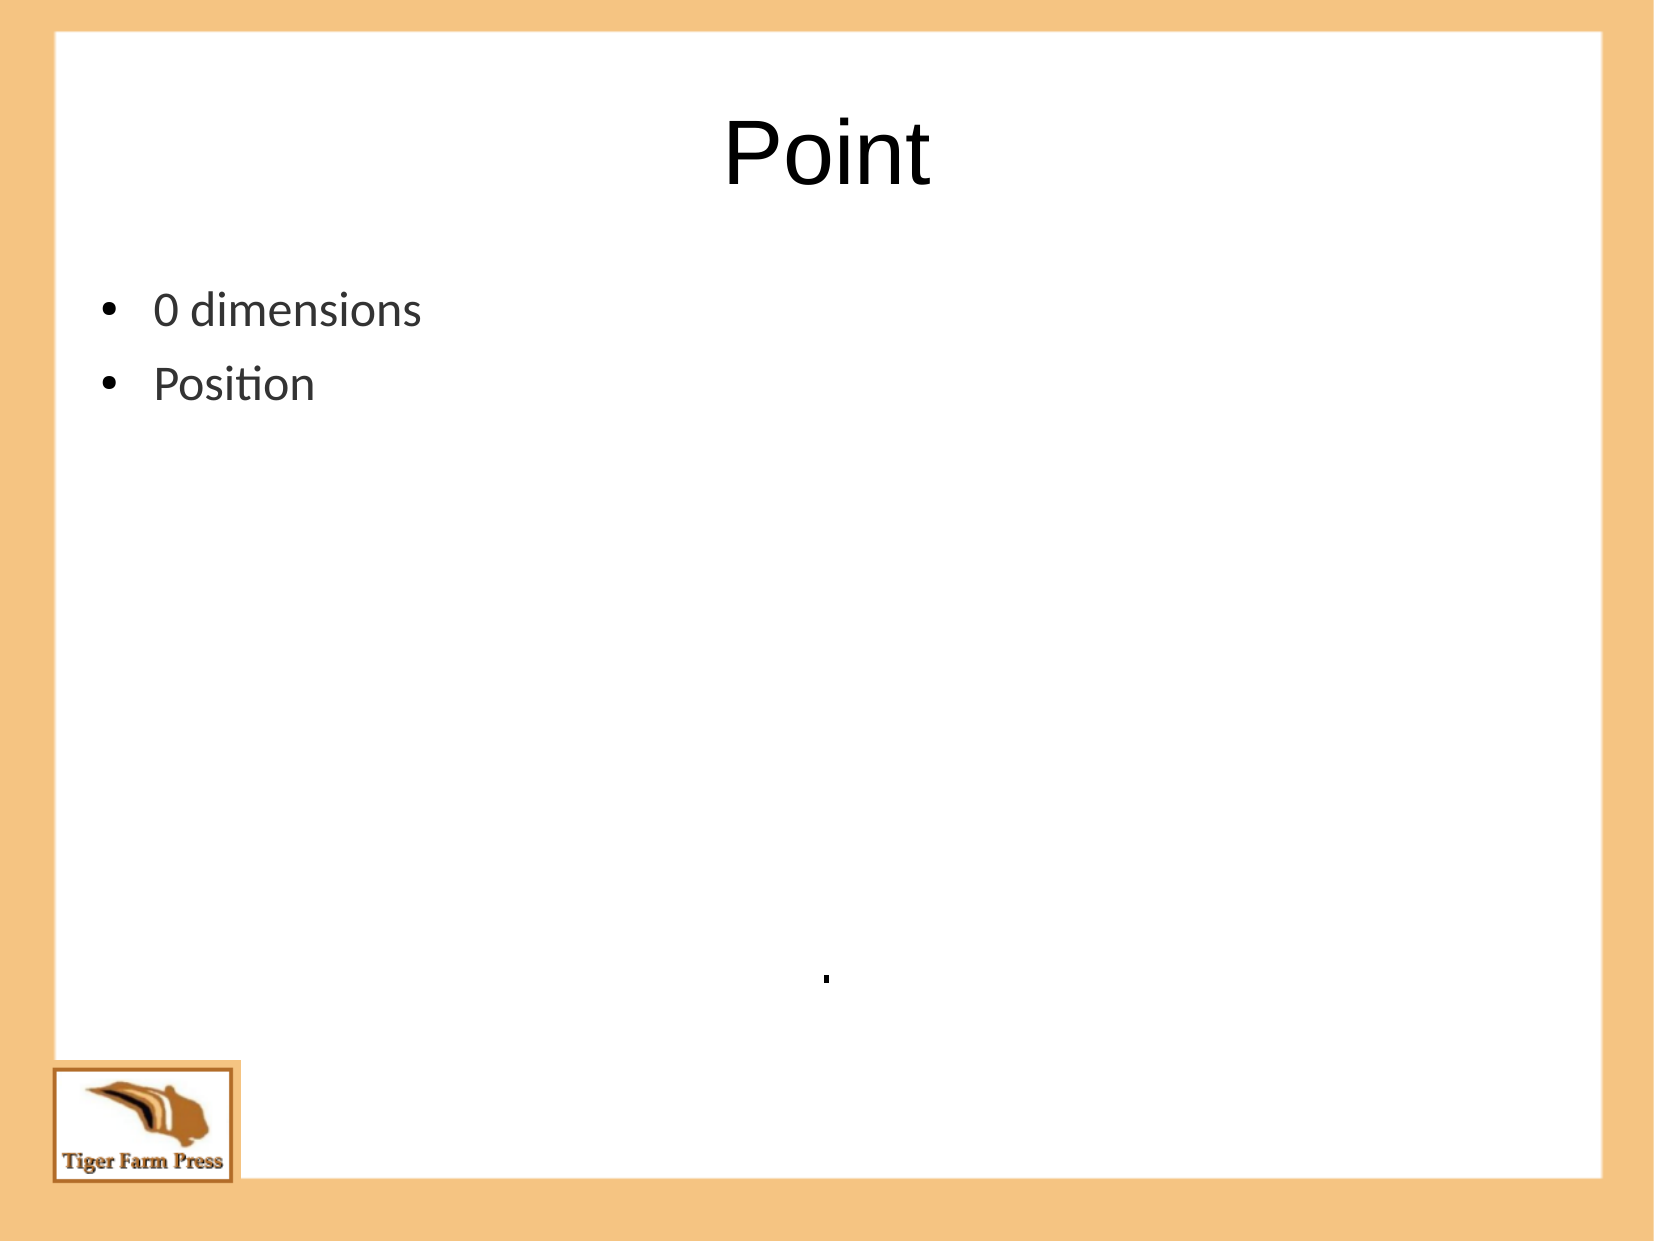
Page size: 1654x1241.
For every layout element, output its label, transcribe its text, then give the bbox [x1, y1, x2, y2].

picture [0, 0, 1654, 1241]
list 0 dimensions Position [82, 290, 1571, 1109]
title Point [82, 49, 1571, 257]
